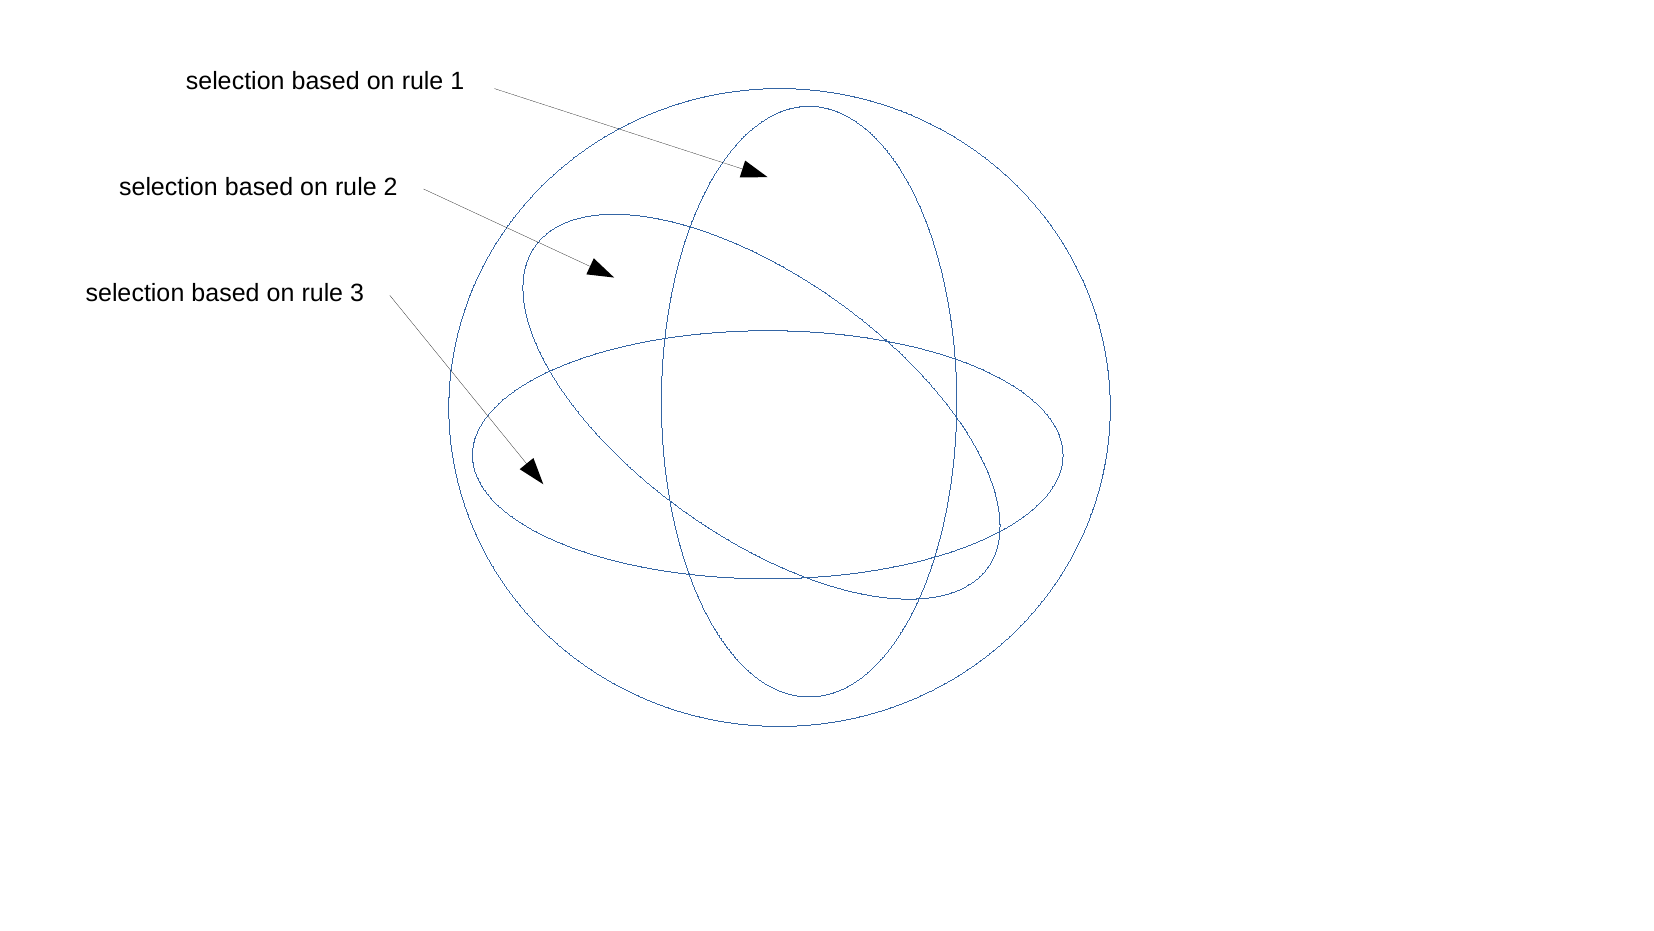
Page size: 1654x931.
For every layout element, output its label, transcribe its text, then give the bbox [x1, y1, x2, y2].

text_box selection based on rule 3 [70, 271, 380, 315]
text_box selection based on rule 2 [104, 165, 414, 209]
text_box selection based on rule 1 [171, 59, 481, 102]
